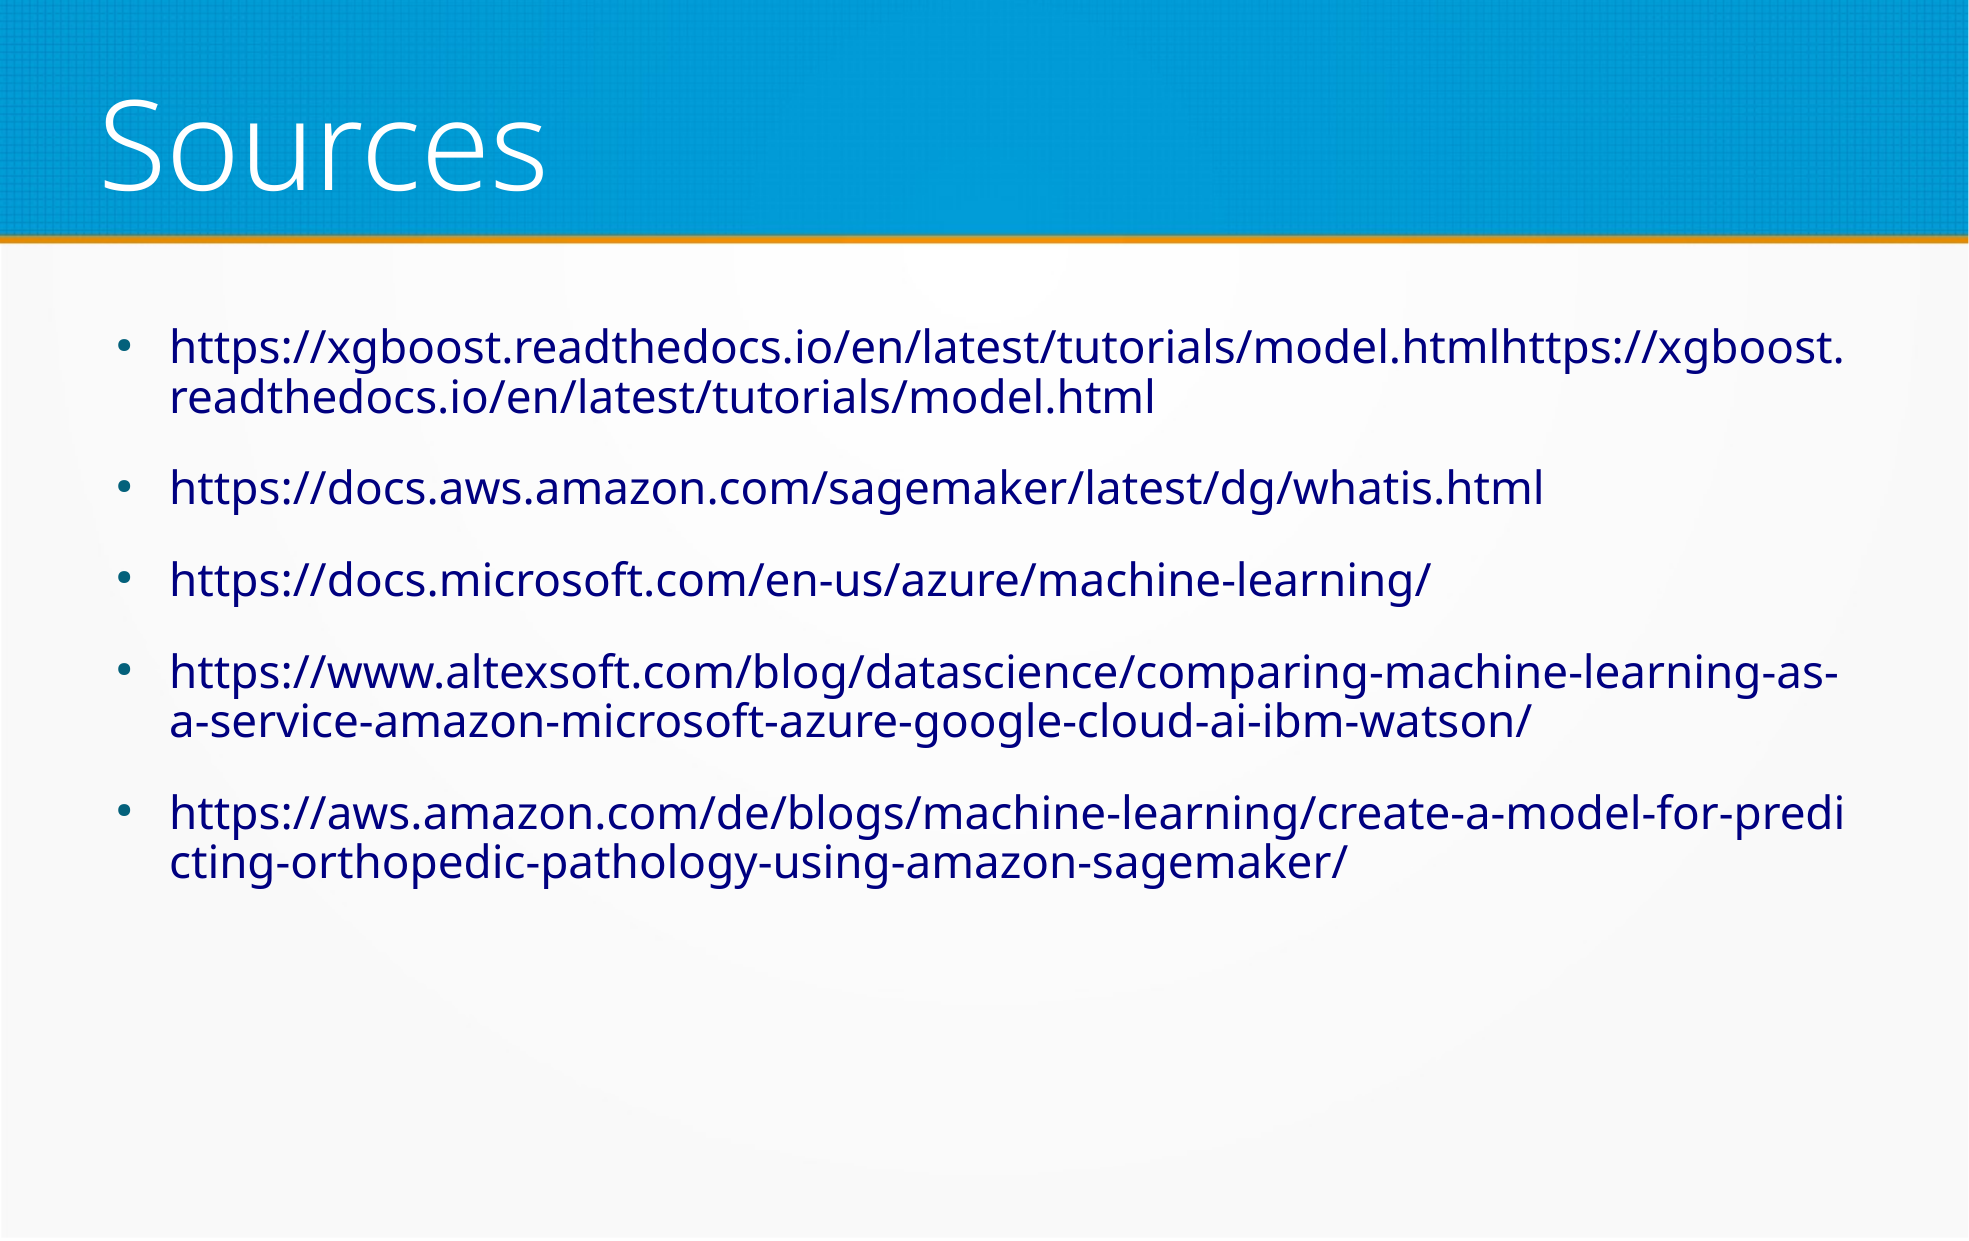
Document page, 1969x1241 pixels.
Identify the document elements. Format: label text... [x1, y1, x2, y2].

title Sources [98, 19, 1870, 227]
list https://xgboost.readthedocs.io/en/latest/tutorials/model.htmlhttps://xgboost.readthedocs.io/en/latest/tutorials/model.html https://docs.aws.amazon.com/sagemaker/latest/dg/whatis.html https://docs.microsoft.com/en-us/azure/machine-learning/ https://www.altexsoft.com/blog/datascience/comparing-machine-learning-as-a-service-amazon-microsoft-azure-google-cloud-ai-ibm-watson/ https://aws.amazon.com/de/blogs/machine-learning/create-a-model-for-predicting-orthopedic-pathology-using-amazon-sagemaker/ [98, 315, 1861, 1081]
picture [0, 233, 1969, 1241]
